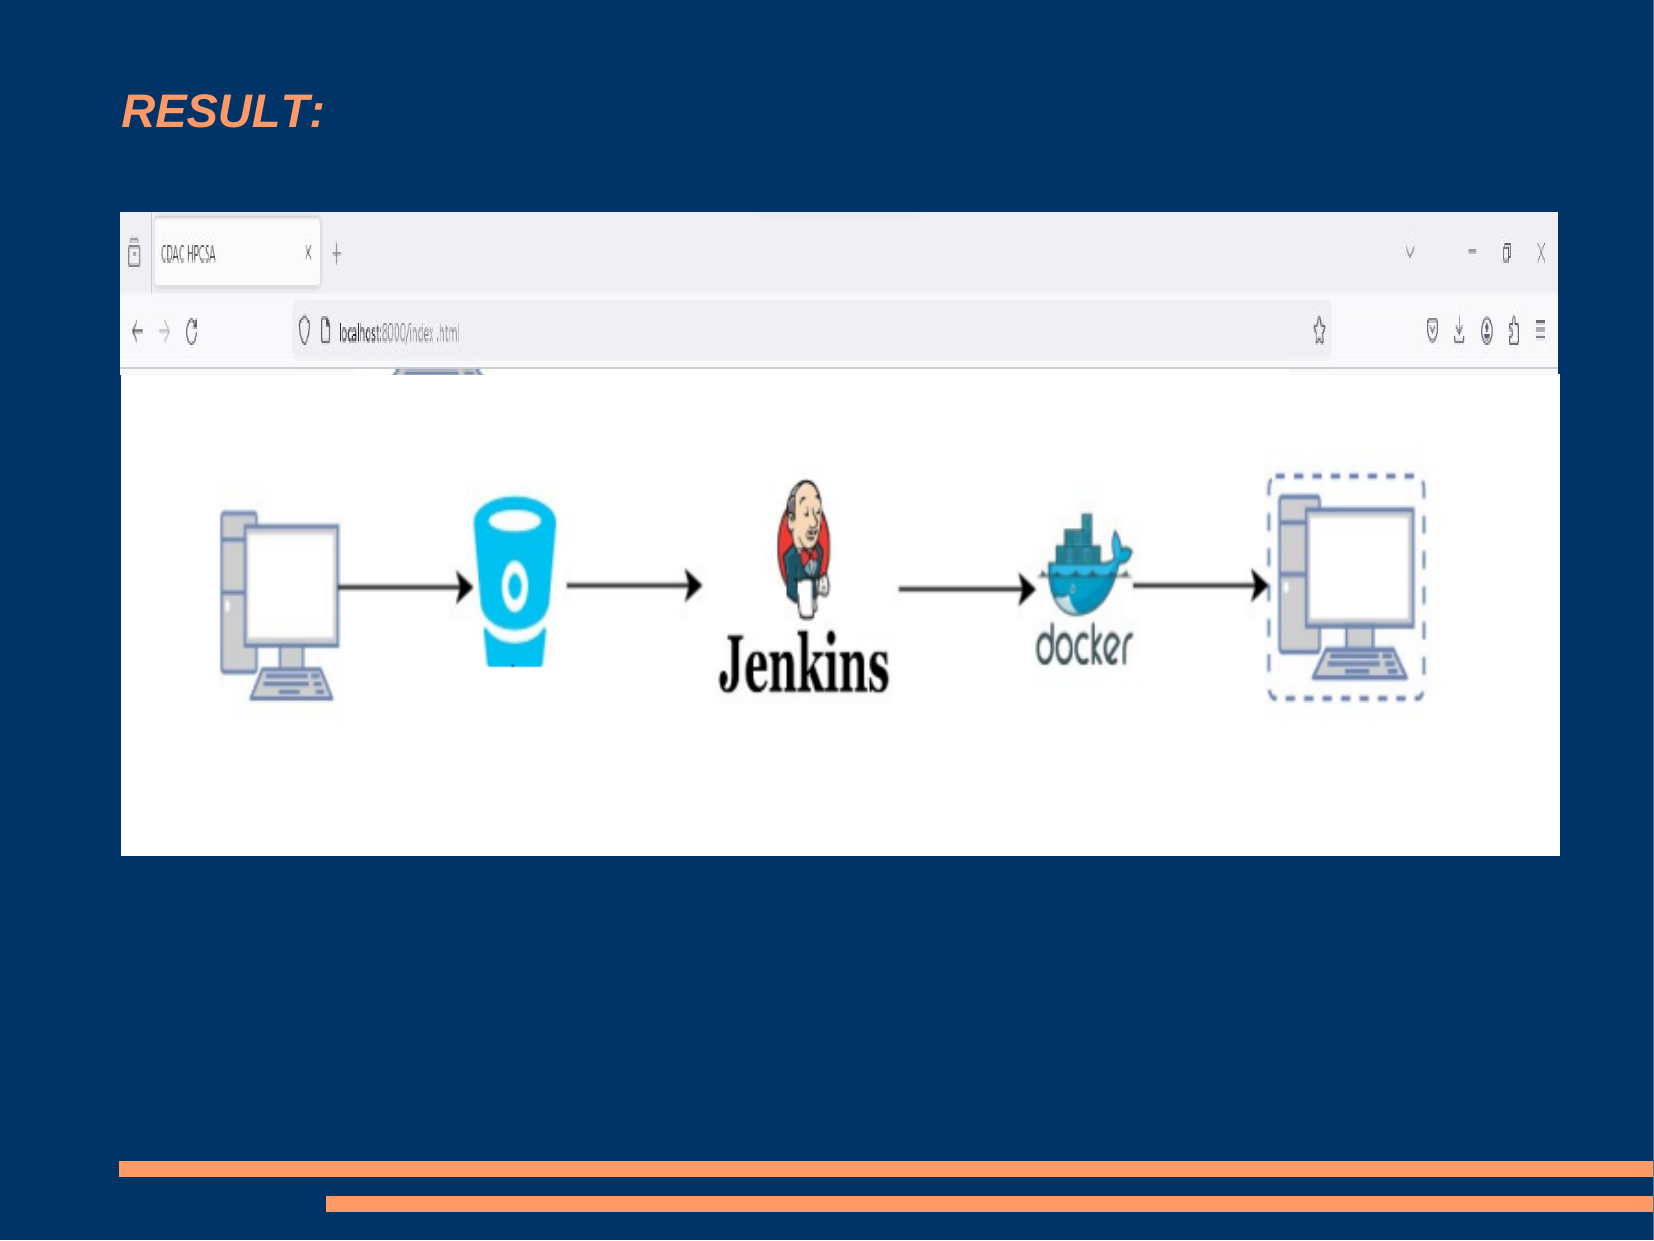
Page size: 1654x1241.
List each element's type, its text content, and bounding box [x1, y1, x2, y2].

title RESULT: [121, 4, 1534, 198]
list [121, 198, 1561, 1008]
picture [120, 212, 1560, 856]
